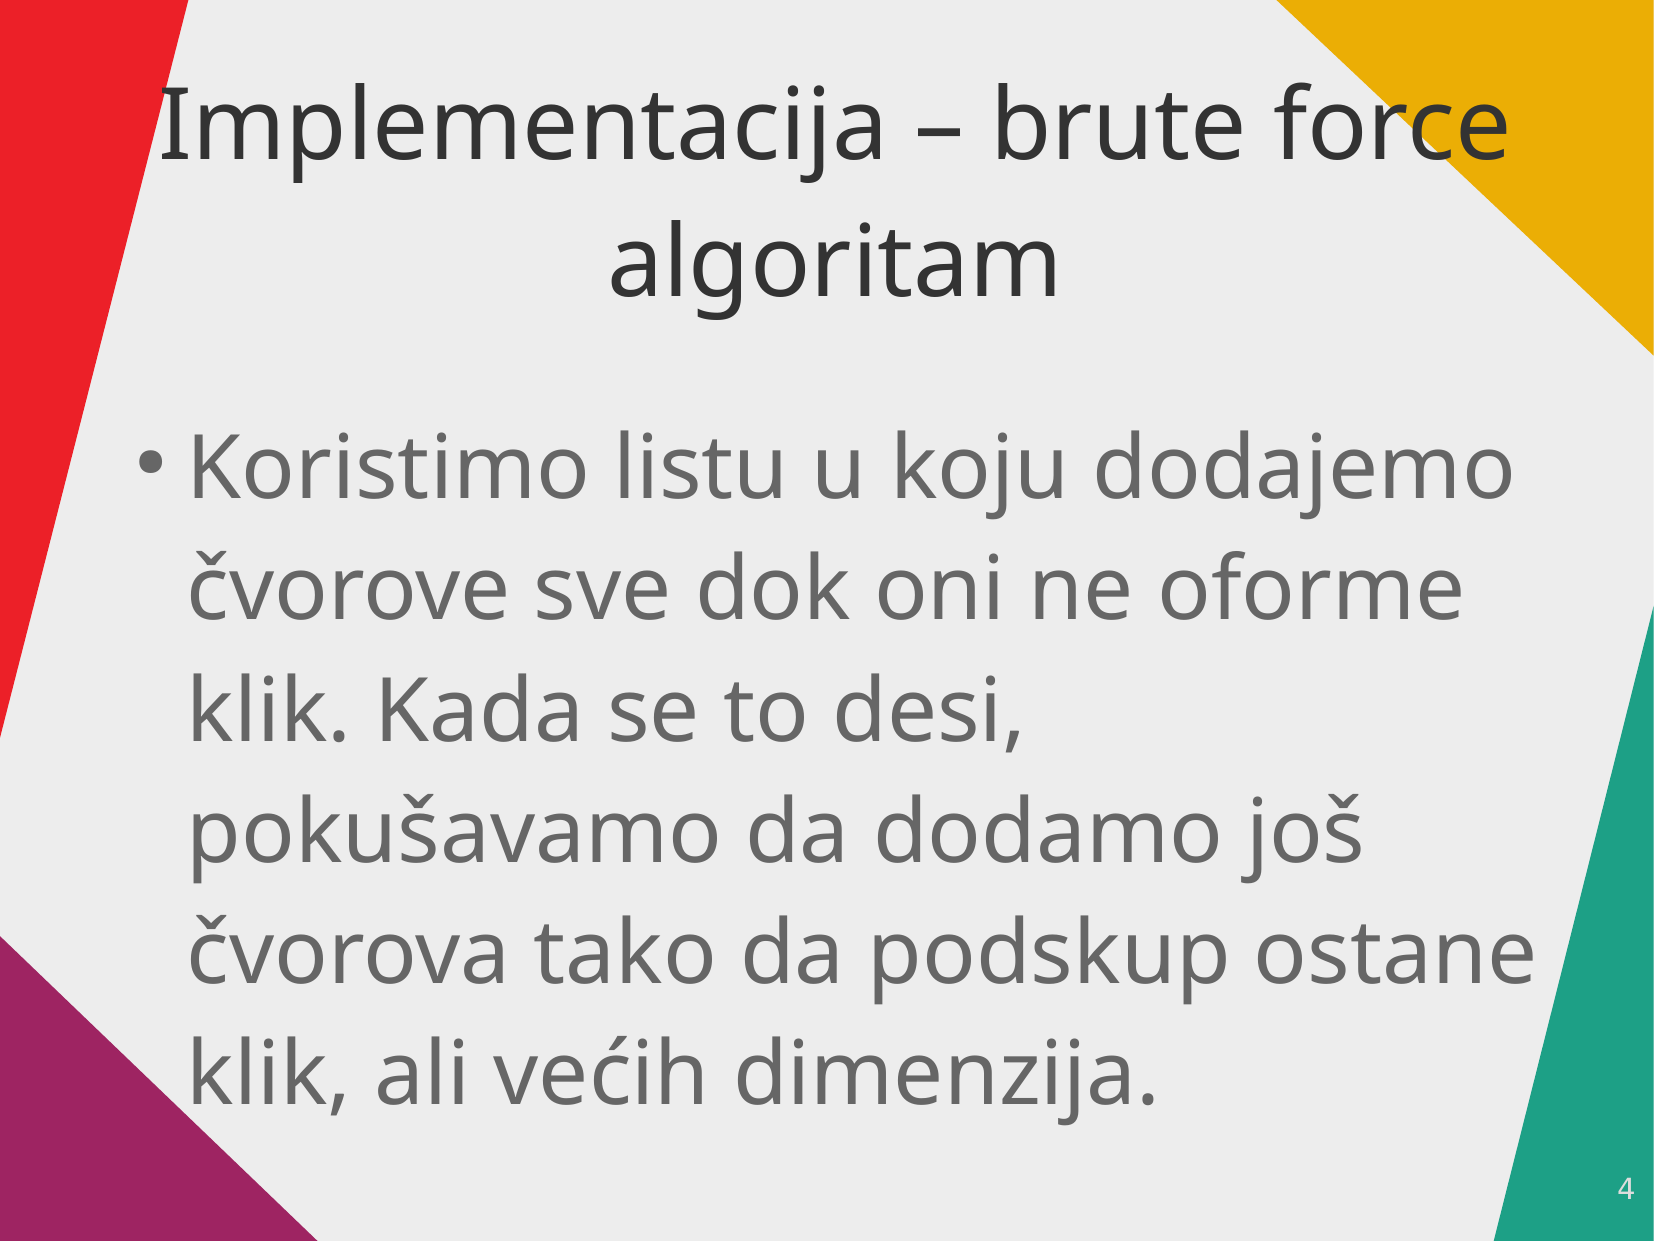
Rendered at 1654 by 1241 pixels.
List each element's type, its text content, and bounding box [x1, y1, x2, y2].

title Implementacija – brute force algoritam [123, 66, 1548, 311]
list Koristimo listu u koju dodajemo čvorove sve dok oni ne oforme klik. Kada se to desi, pokušavamo da dodamo još čvorova tako da podskup ostane klik, ali većih dimenzija. [118, 403, 1542, 1134]
